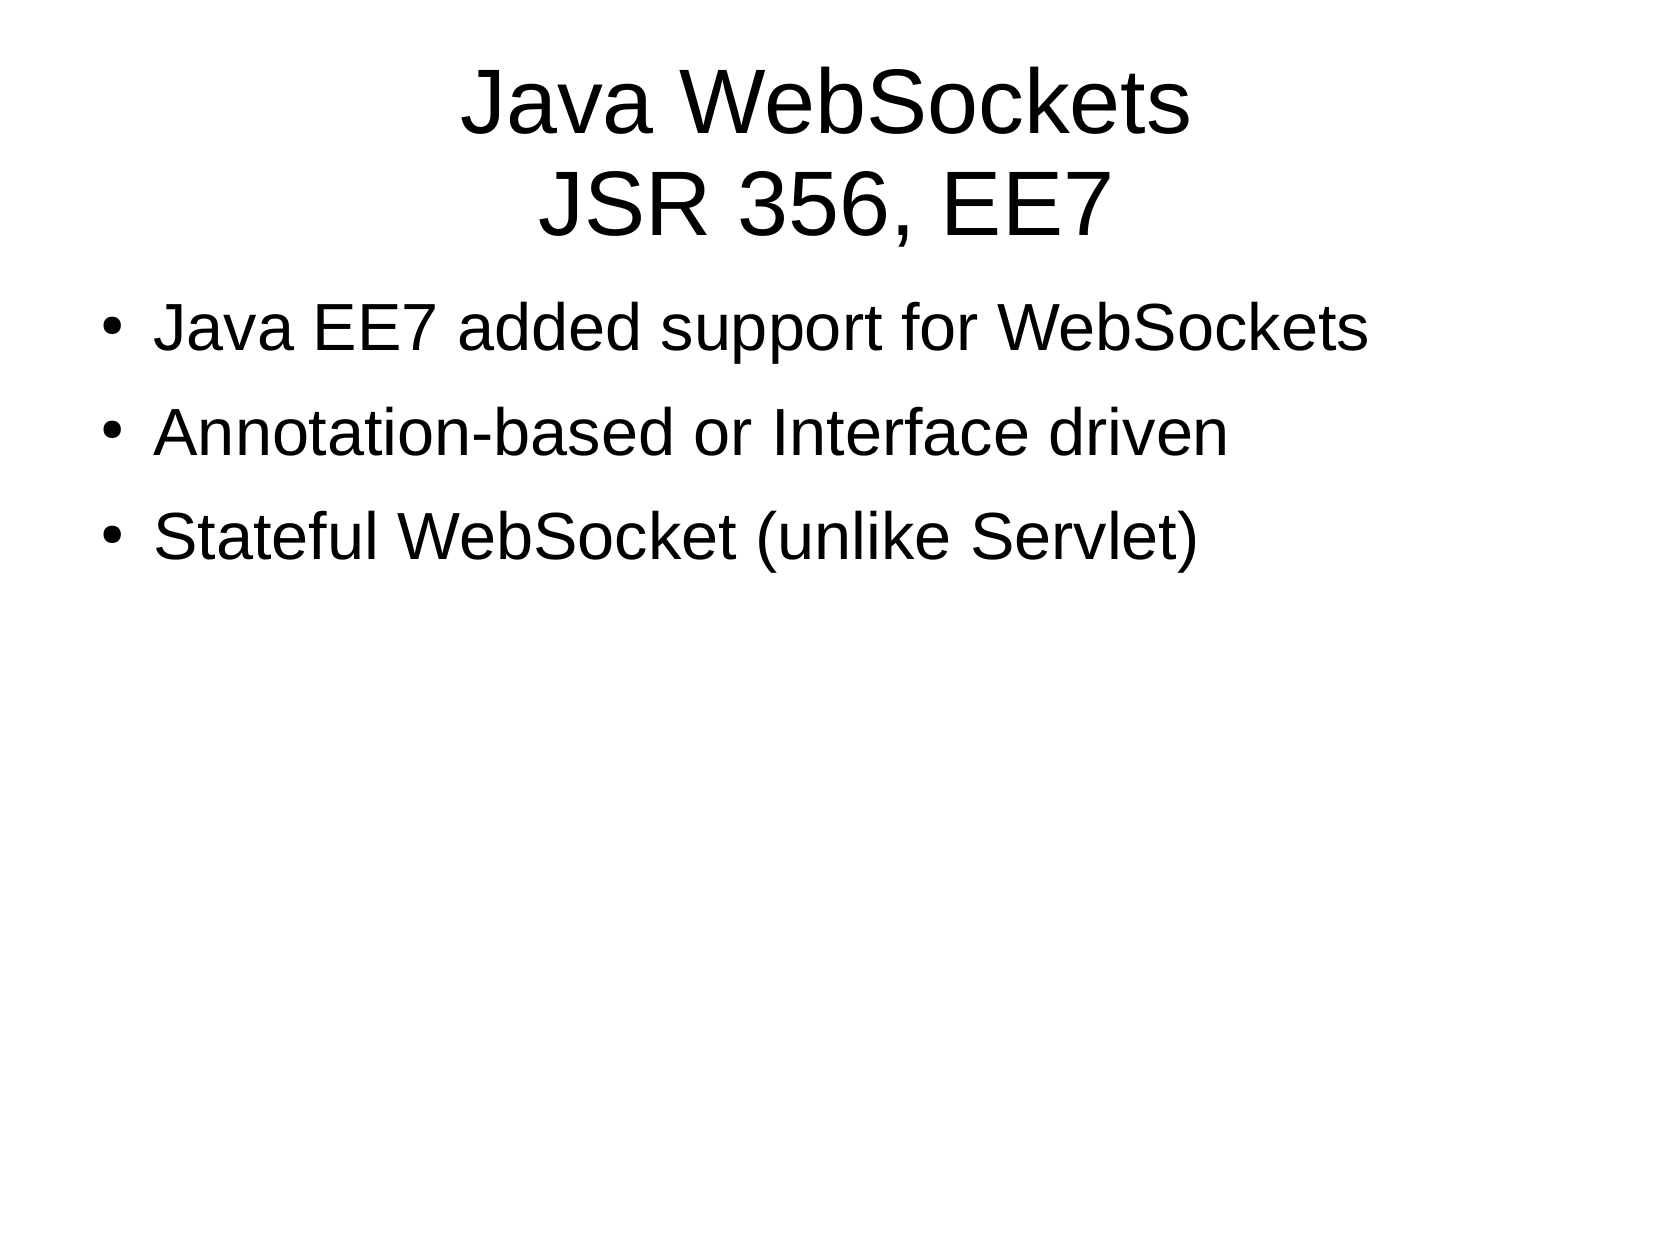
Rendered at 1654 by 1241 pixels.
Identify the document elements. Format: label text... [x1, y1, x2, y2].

list Java EE7 added support for WebSockets Annotation-based or Interface driven Stateful WebSocket (unlike Servlet) [82, 290, 1571, 1010]
title Java WebSockets JSR 356, EE7 [82, 49, 1571, 257]
